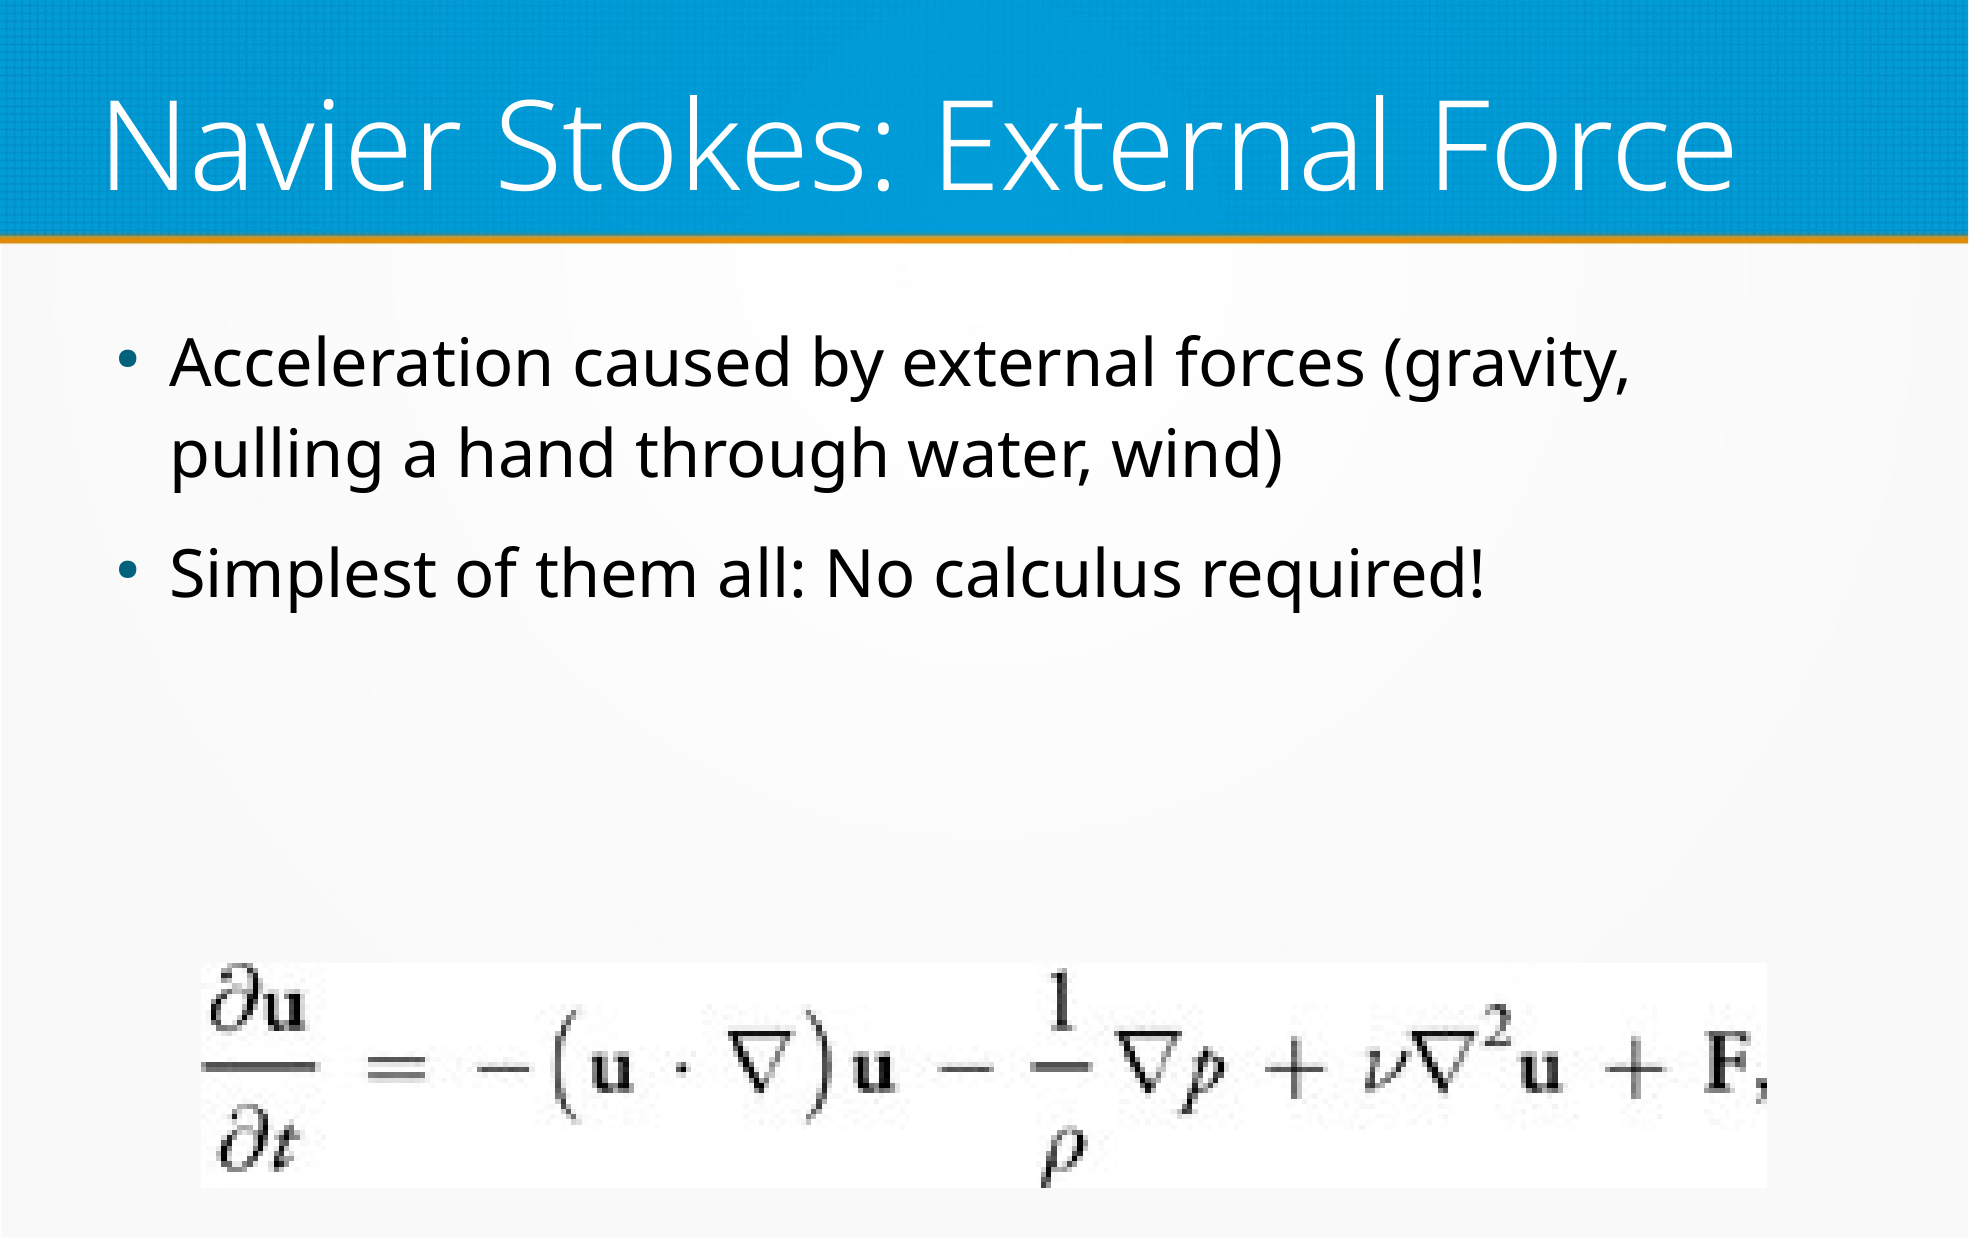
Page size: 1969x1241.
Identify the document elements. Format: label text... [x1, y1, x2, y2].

picture [0, 233, 1969, 1241]
title Navier Stokes: External Force [98, 19, 1870, 228]
list Acceleration caused by external forces (gravity, pulling a hand through water, wind) Simplest of them all: No calculus required! [98, 315, 1860, 1081]
